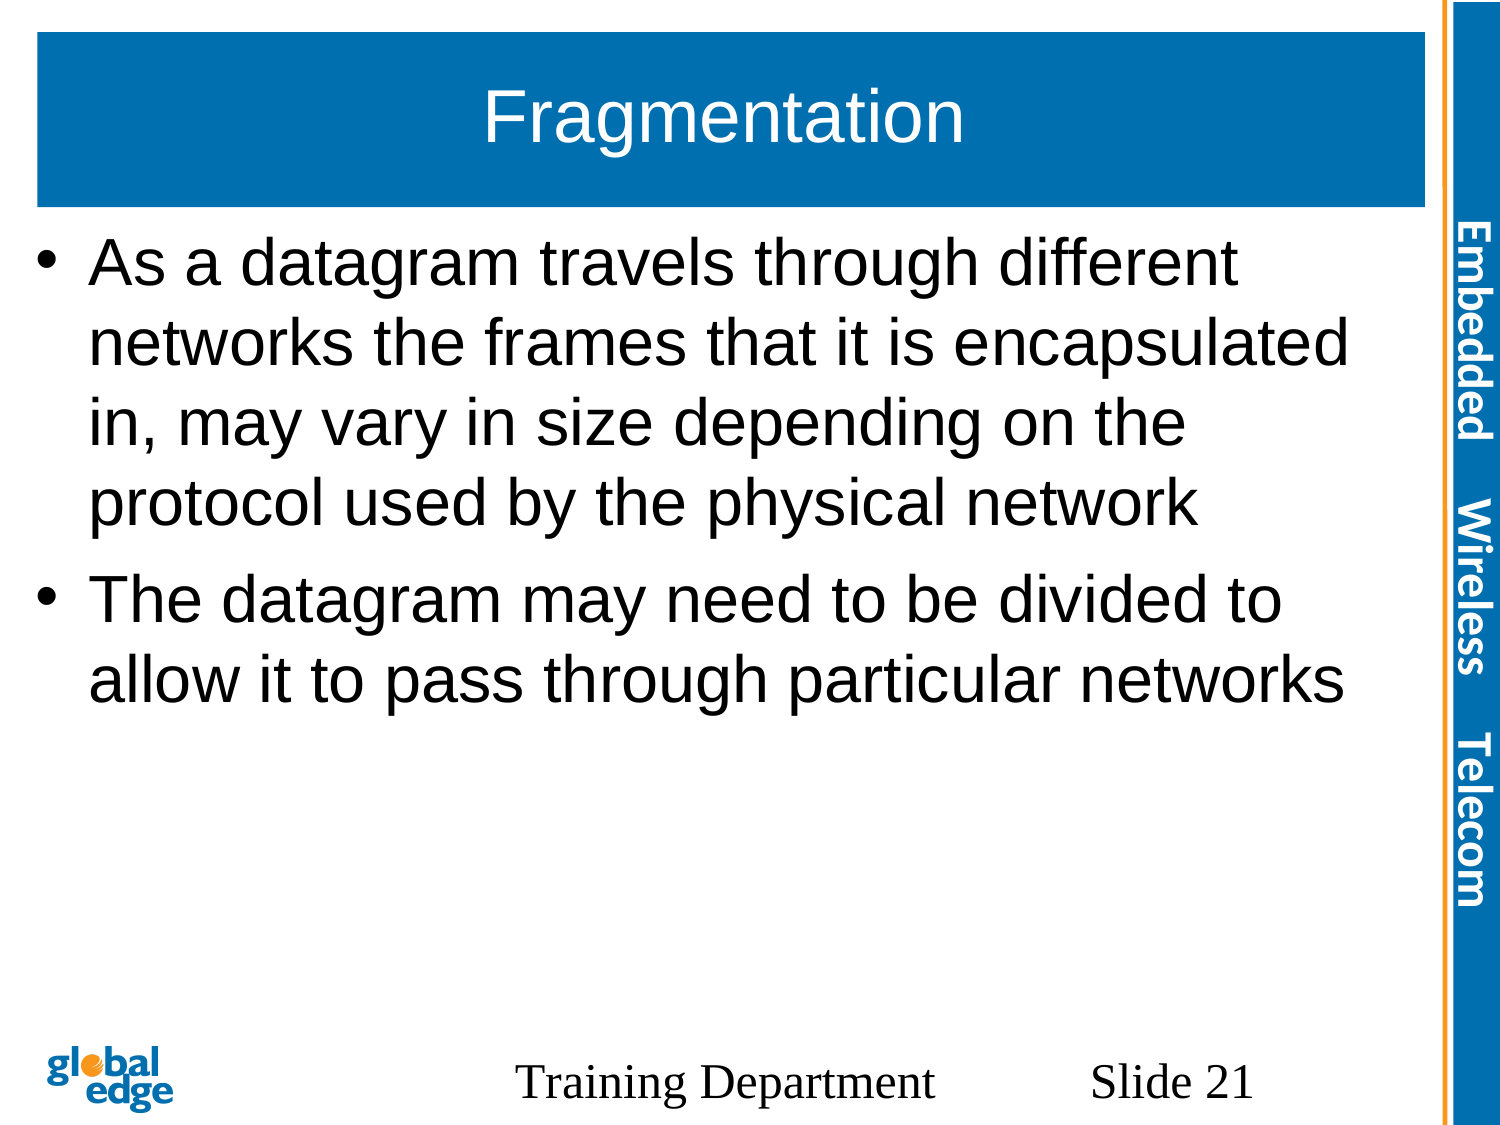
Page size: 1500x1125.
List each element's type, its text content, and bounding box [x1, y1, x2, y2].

list As a datagram travels through different networks the frames that it is encapsulated in, may vary in size depending on the protocol used by the physical network The datagram may need to be divided to allow it to pass through particular networks [35, 218, 1412, 1038]
picture [34, 1034, 185, 1125]
title Fragmentation [88, 64, 1361, 162]
